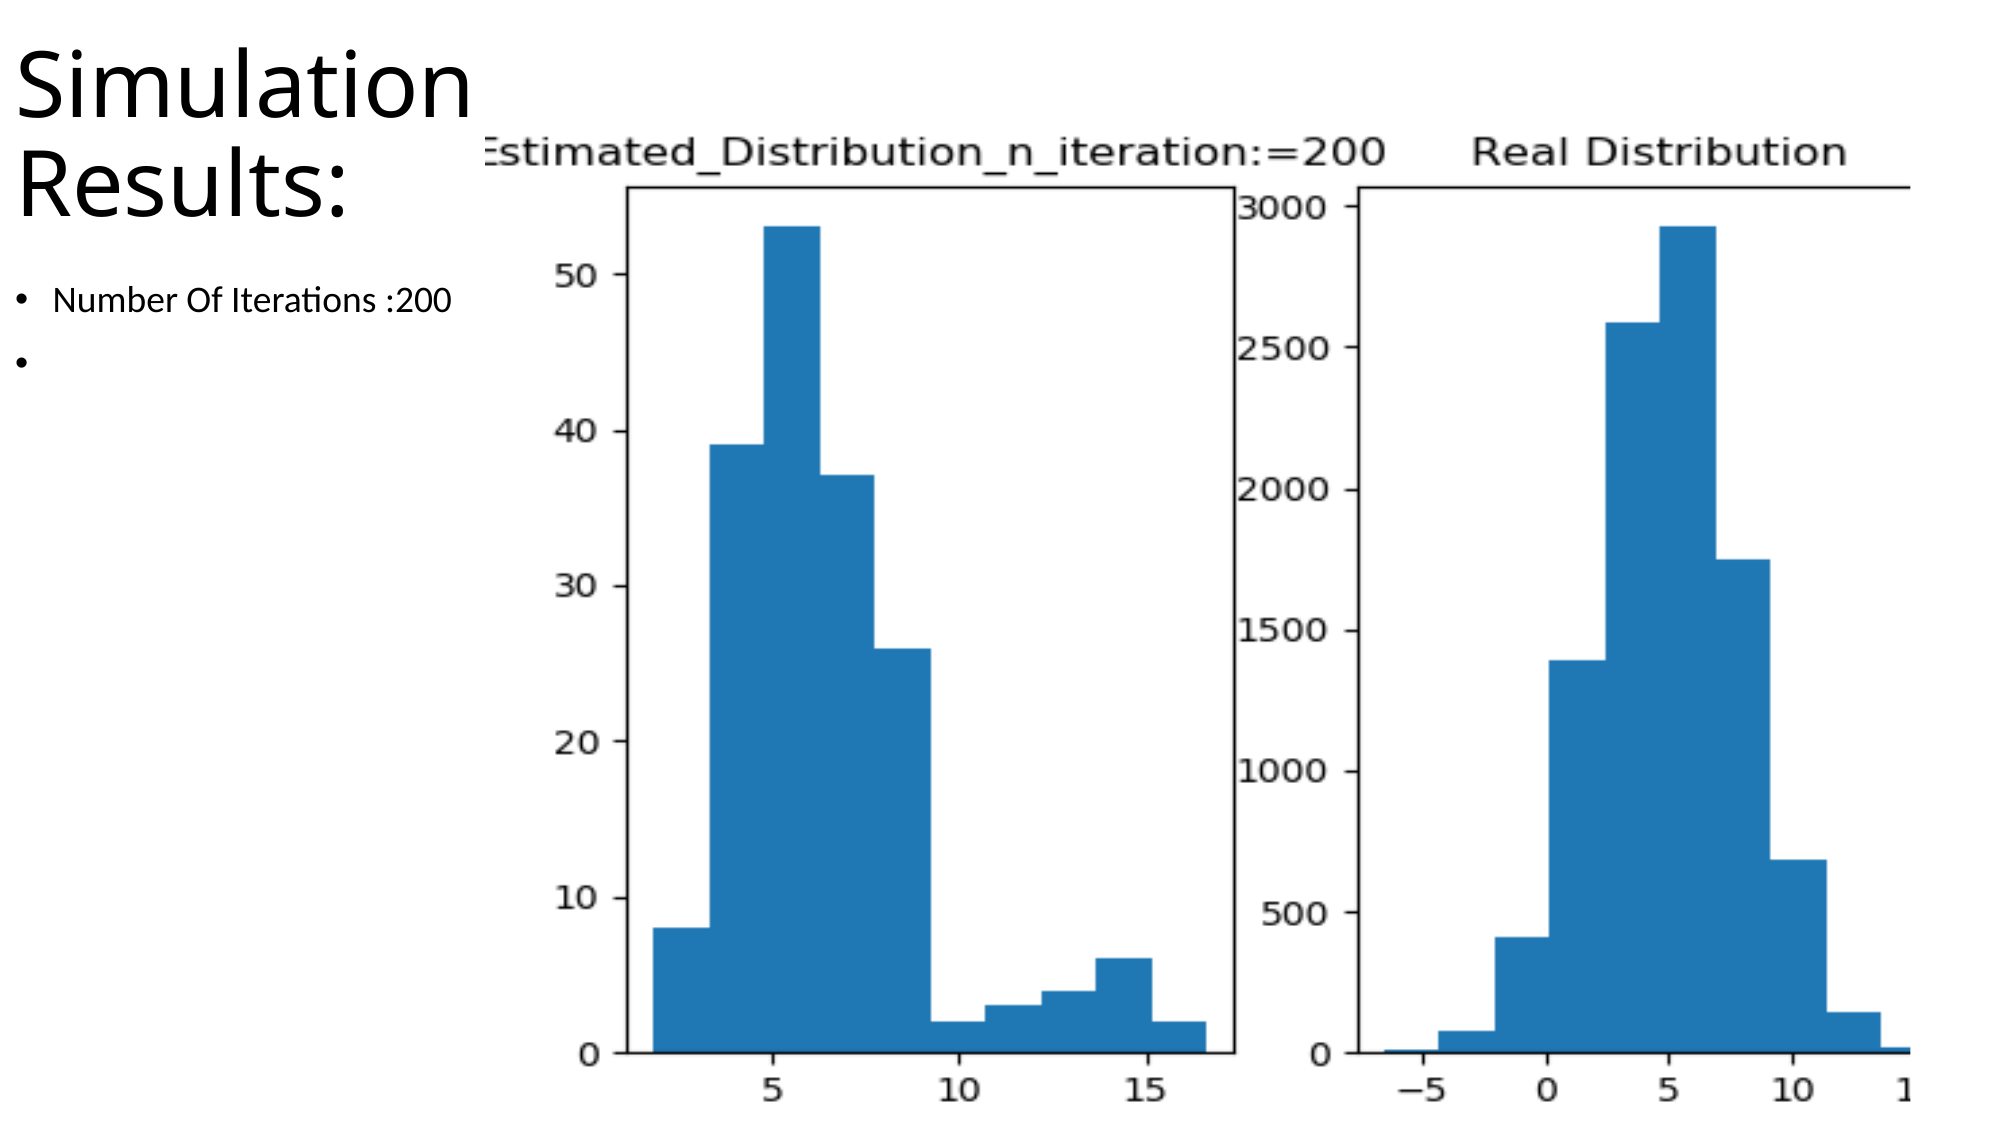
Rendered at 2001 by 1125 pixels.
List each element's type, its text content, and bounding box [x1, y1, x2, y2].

picture [485, 51, 1911, 1125]
list Number Of Iterations :200 [0, 272, 485, 1022]
title Simulation Results: [0, 0, 600, 272]
